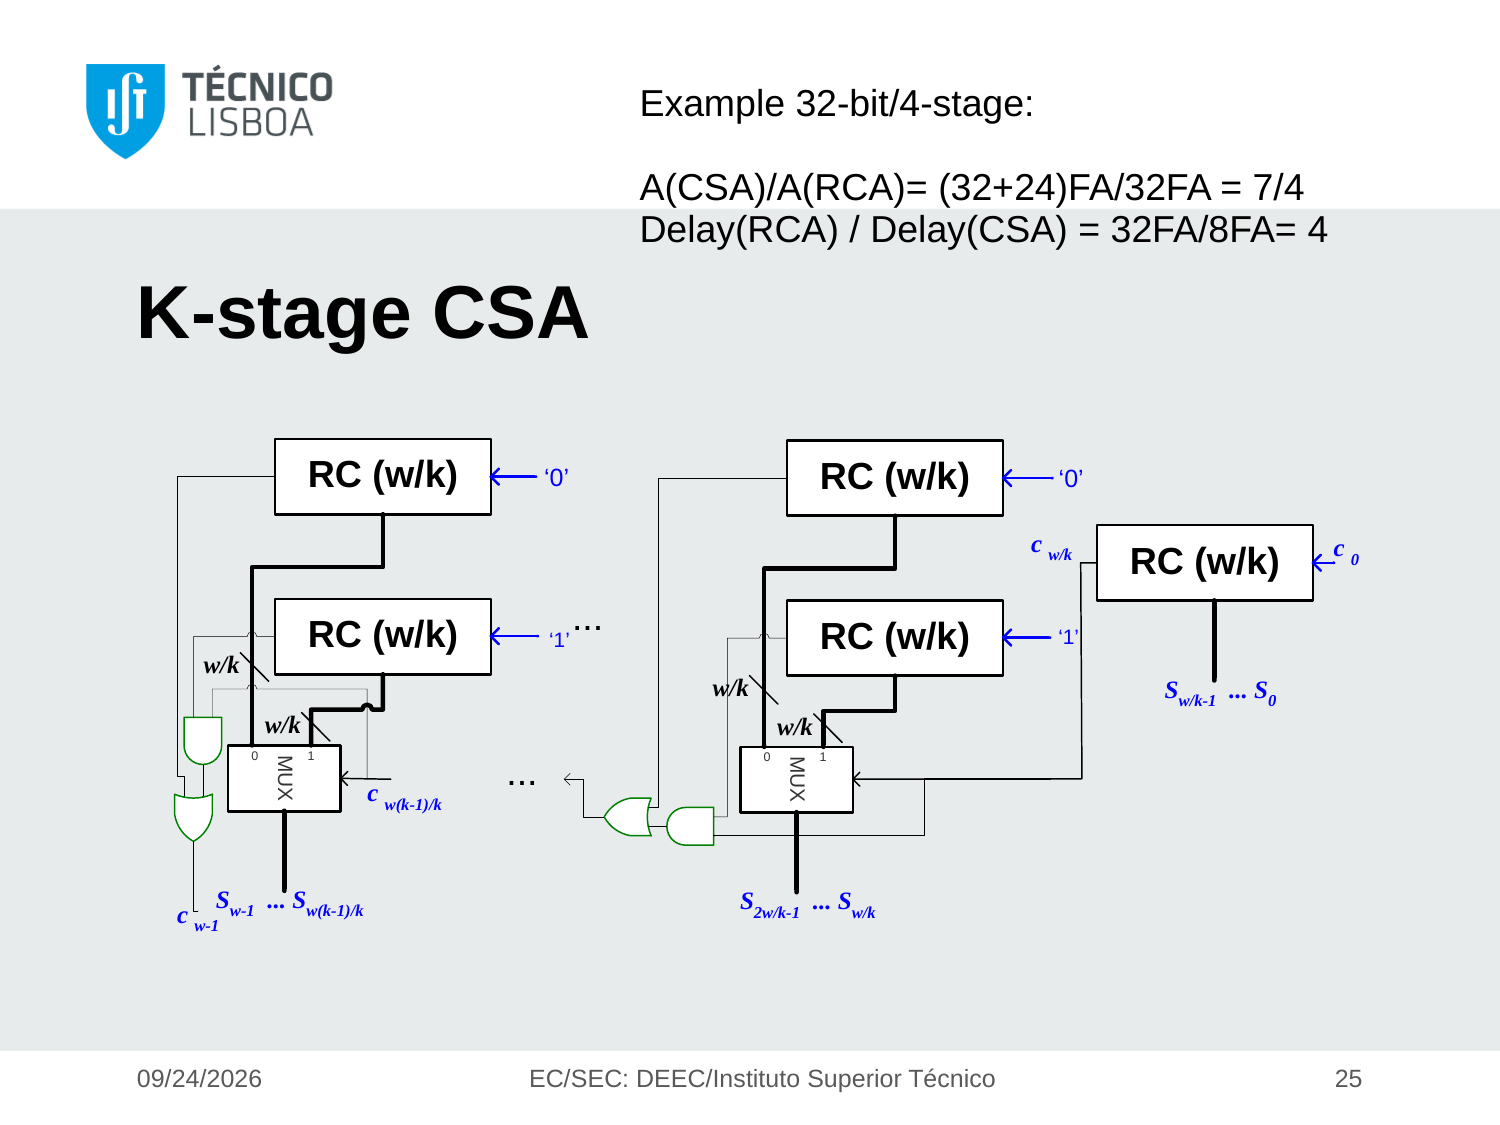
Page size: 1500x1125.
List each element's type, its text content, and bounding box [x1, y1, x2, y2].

title K-stage CSA [121, 237, 1378, 381]
slide_number <number> [1077, 1052, 1378, 1103]
footer EC/SEC: DEEC/Instituto Superior Técnico [512, 1052, 1021, 1103]
text_box Example 32-bit/4-stage: A(CSA)/A(RCA)= (32+24)FA/32FA = 7/4 Delay(RCA) / Delay(CSA) = 32FA/8FA= 4 [624, 75, 1411, 258]
slide_number 11/10/2020 [121, 1052, 425, 1103]
picture [0, 0, 1500, 1125]
